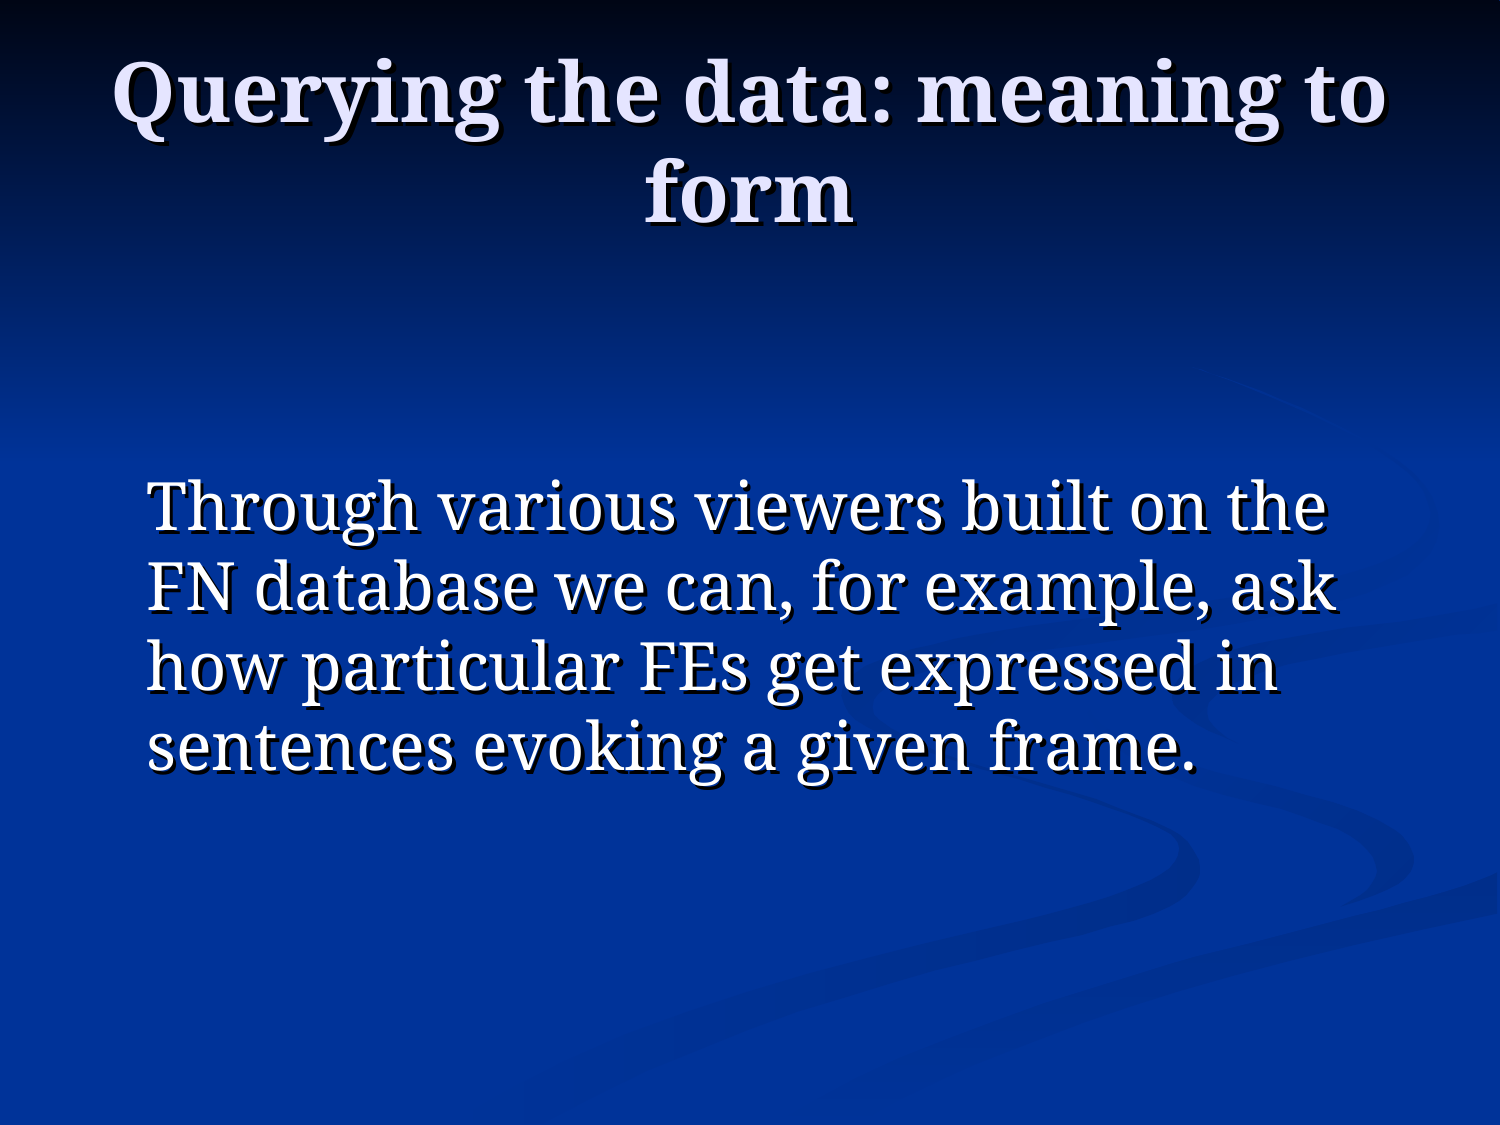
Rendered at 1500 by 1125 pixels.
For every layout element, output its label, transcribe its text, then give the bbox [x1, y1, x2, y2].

list Through various viewers built on the FN database we can, for example, ask how particular FEs get expressed in sentences evoking a given frame. [75, 262, 1426, 1001]
title Querying the data: meaning to form [75, 45, 1426, 233]
